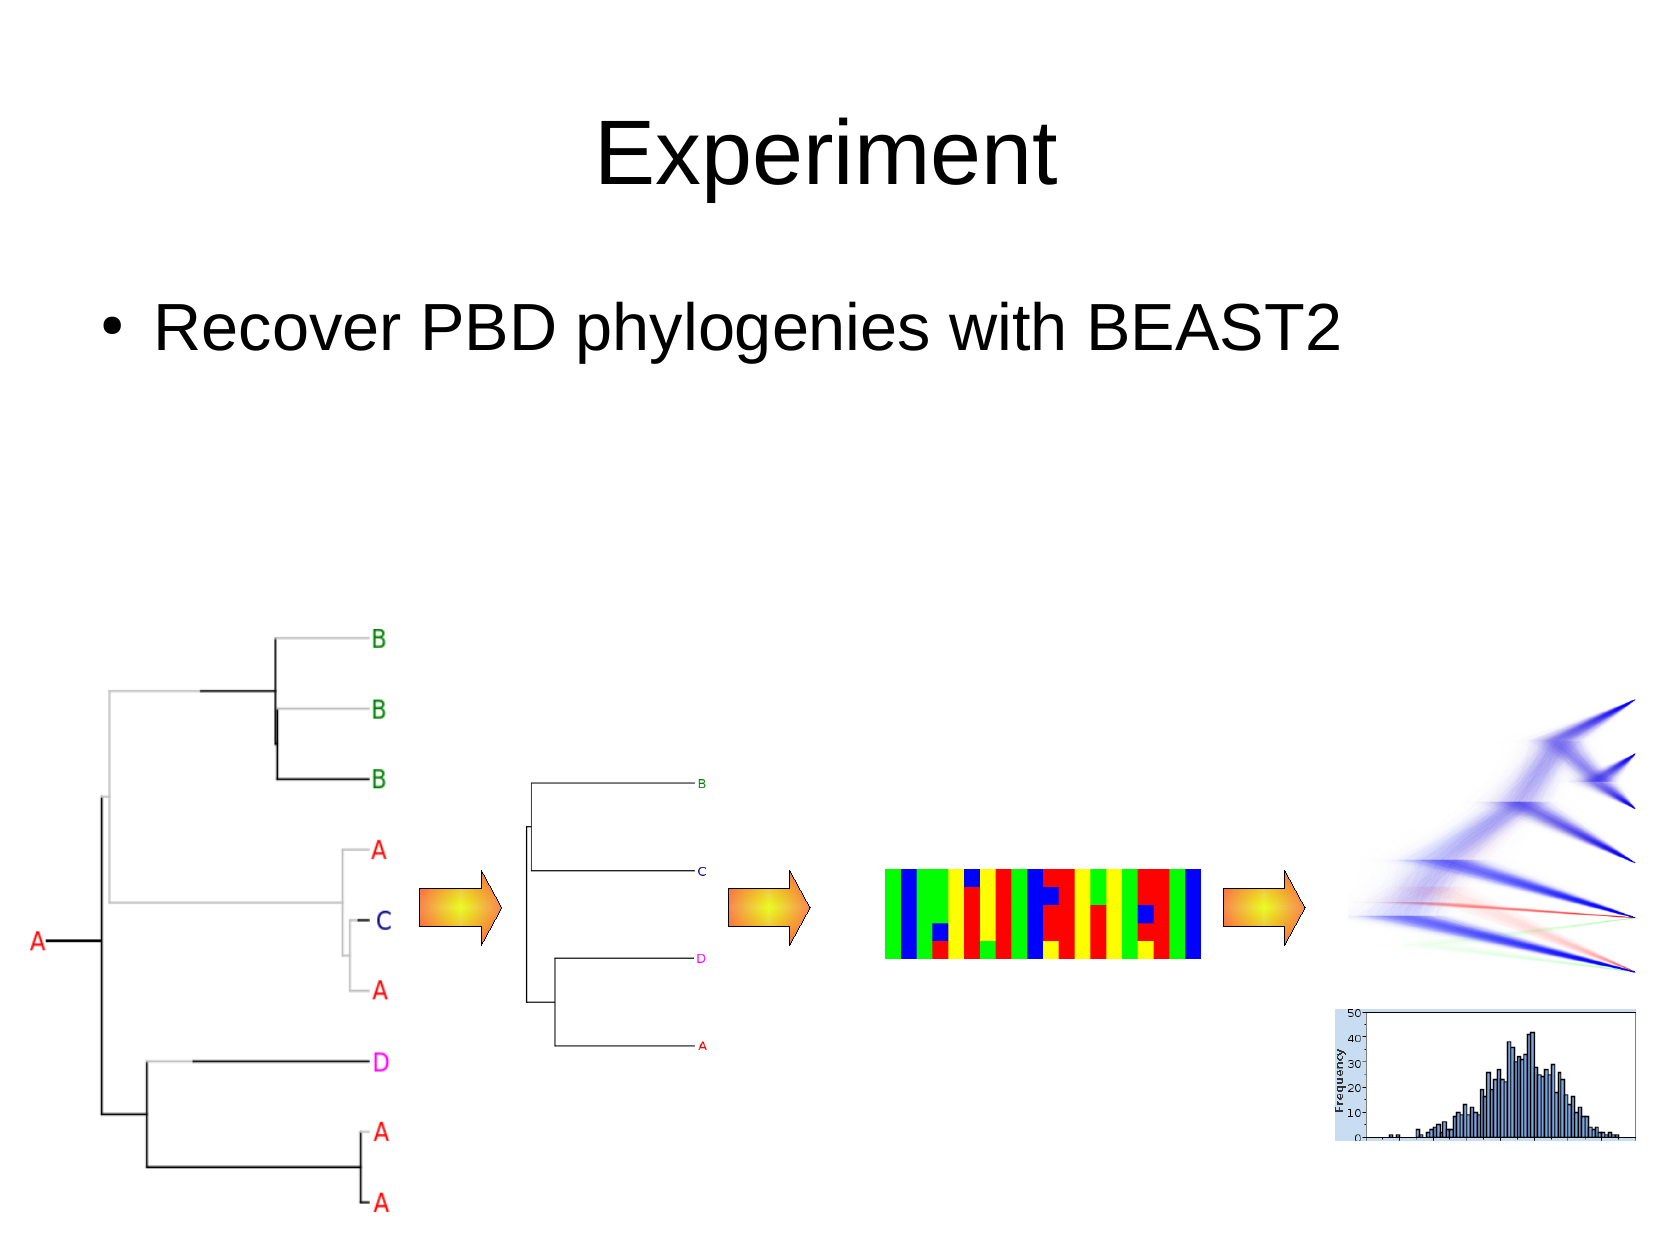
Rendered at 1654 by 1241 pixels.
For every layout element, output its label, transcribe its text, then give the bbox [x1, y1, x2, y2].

picture [30, 629, 392, 1212]
text_box [419, 870, 502, 946]
text_box [1223, 870, 1306, 946]
picture [1348, 689, 1636, 984]
picture [1335, 1009, 1636, 1141]
picture [885, 869, 1201, 959]
text_box [728, 870, 811, 946]
picture [525, 779, 707, 1051]
title Experiment [82, 49, 1571, 257]
list Recover PBD phylogenies with BEAST2 [82, 290, 1571, 1010]
